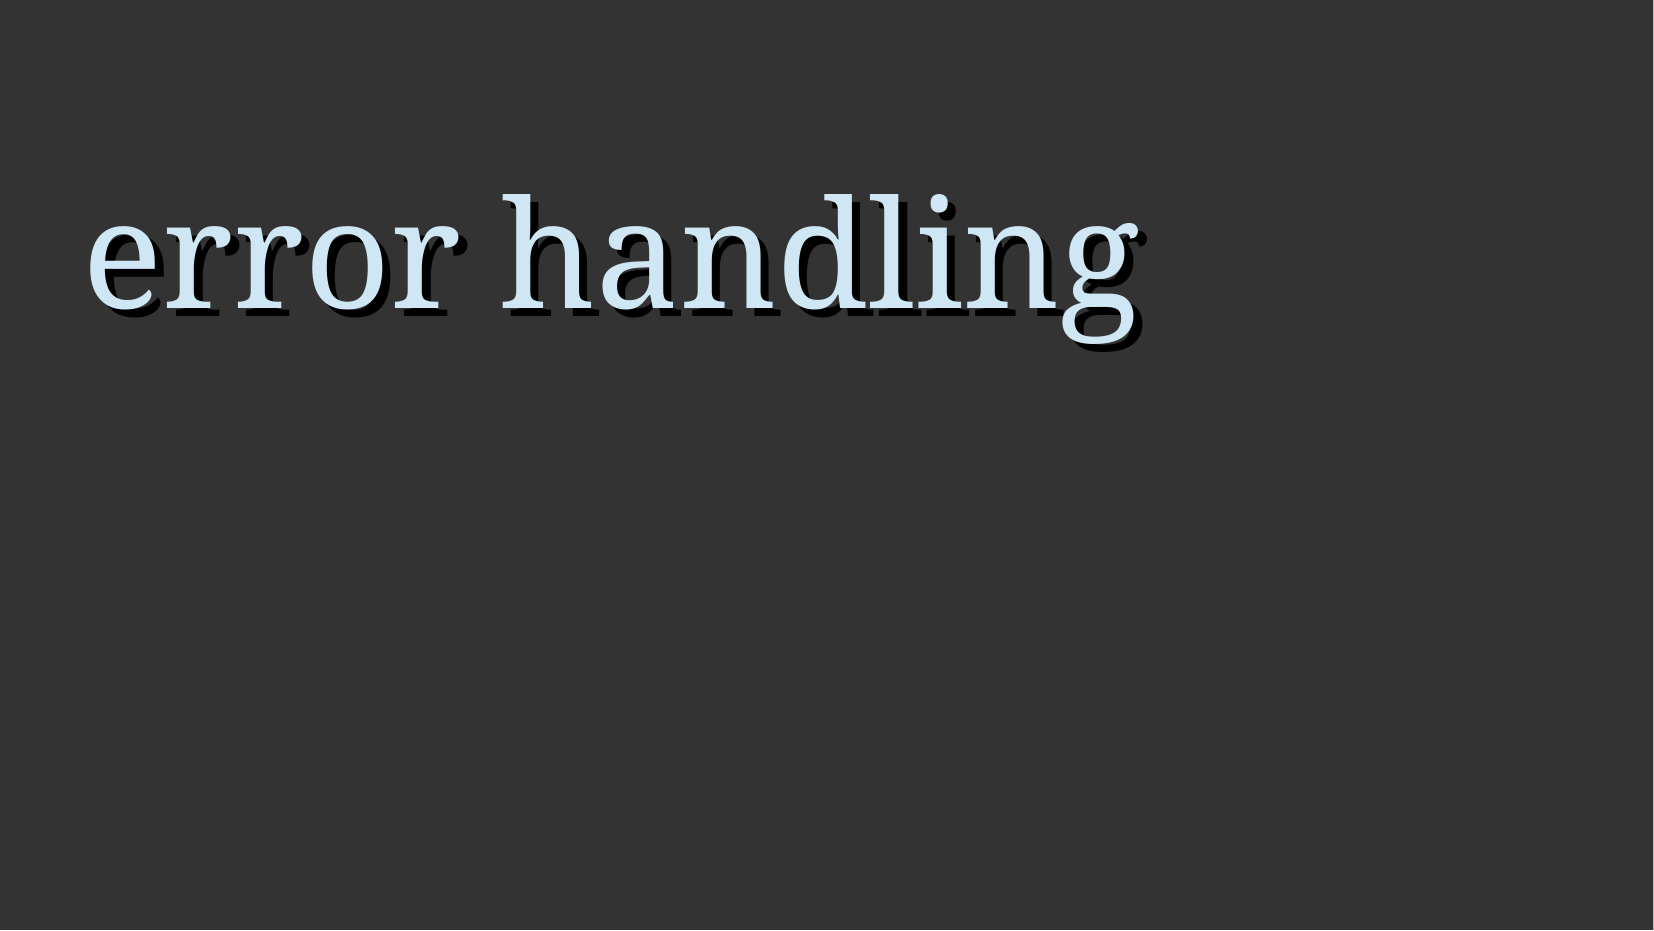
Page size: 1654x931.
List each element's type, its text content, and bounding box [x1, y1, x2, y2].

title error handling [82, 147, 1571, 838]
